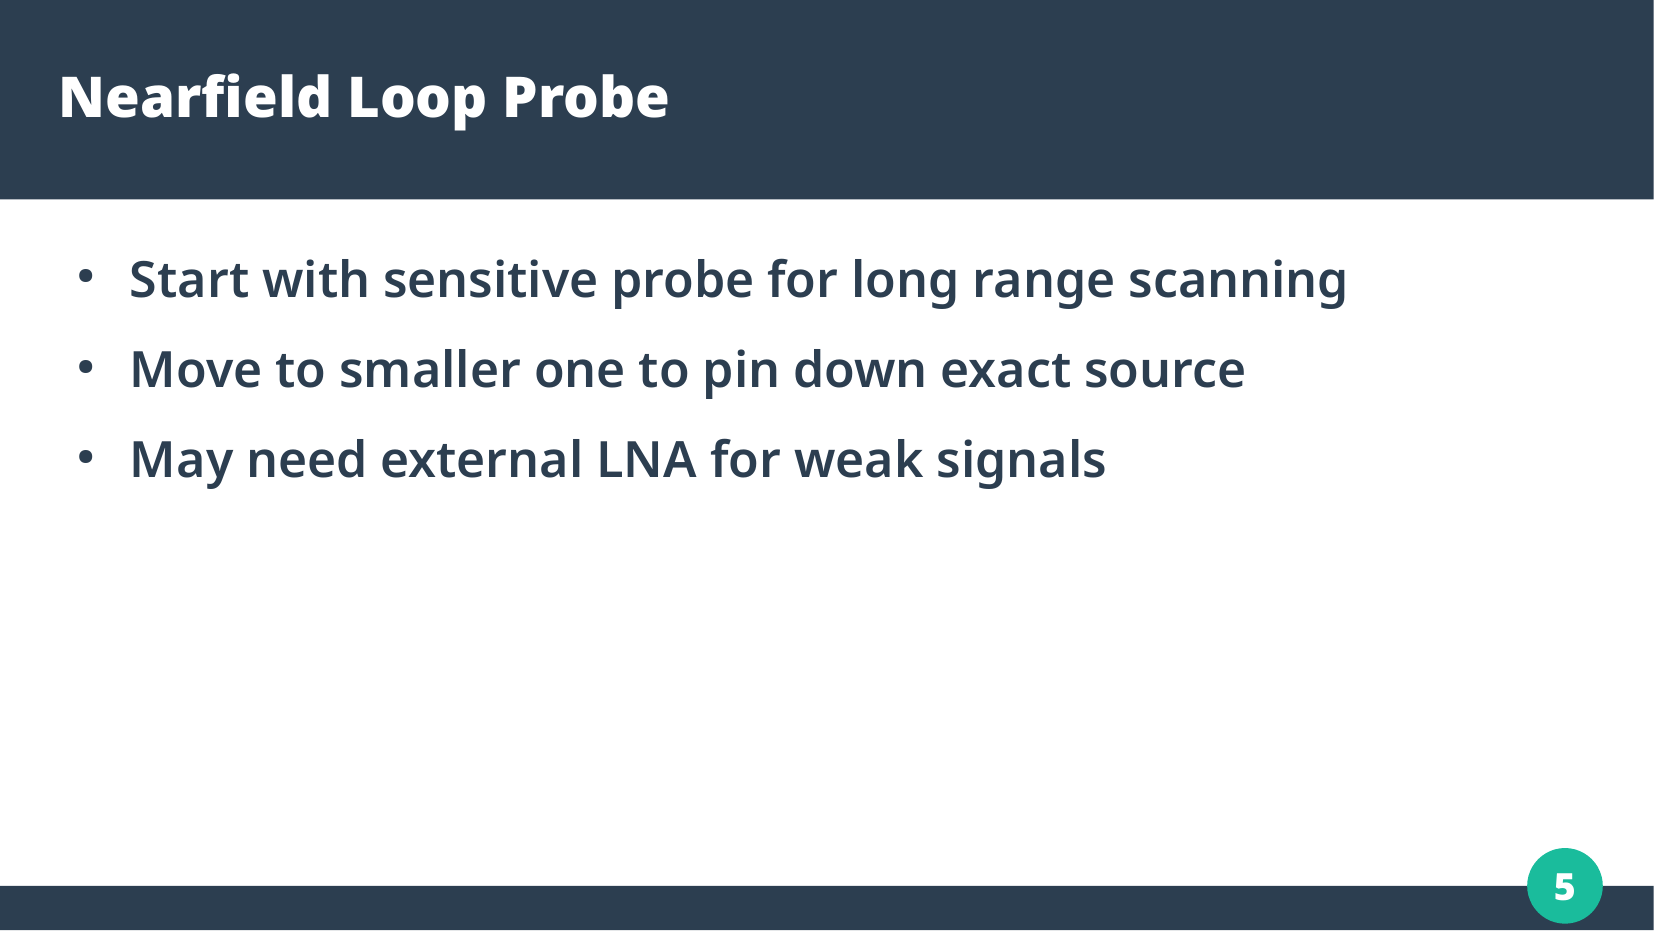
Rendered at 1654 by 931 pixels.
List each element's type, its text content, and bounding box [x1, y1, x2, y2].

list Start with sensitive probe for long range scanning Move to smaller one to pin down exact source May need external LNA for weak signals [59, 243, 1595, 864]
title Nearfield Loop Probe [59, 37, 1595, 155]
